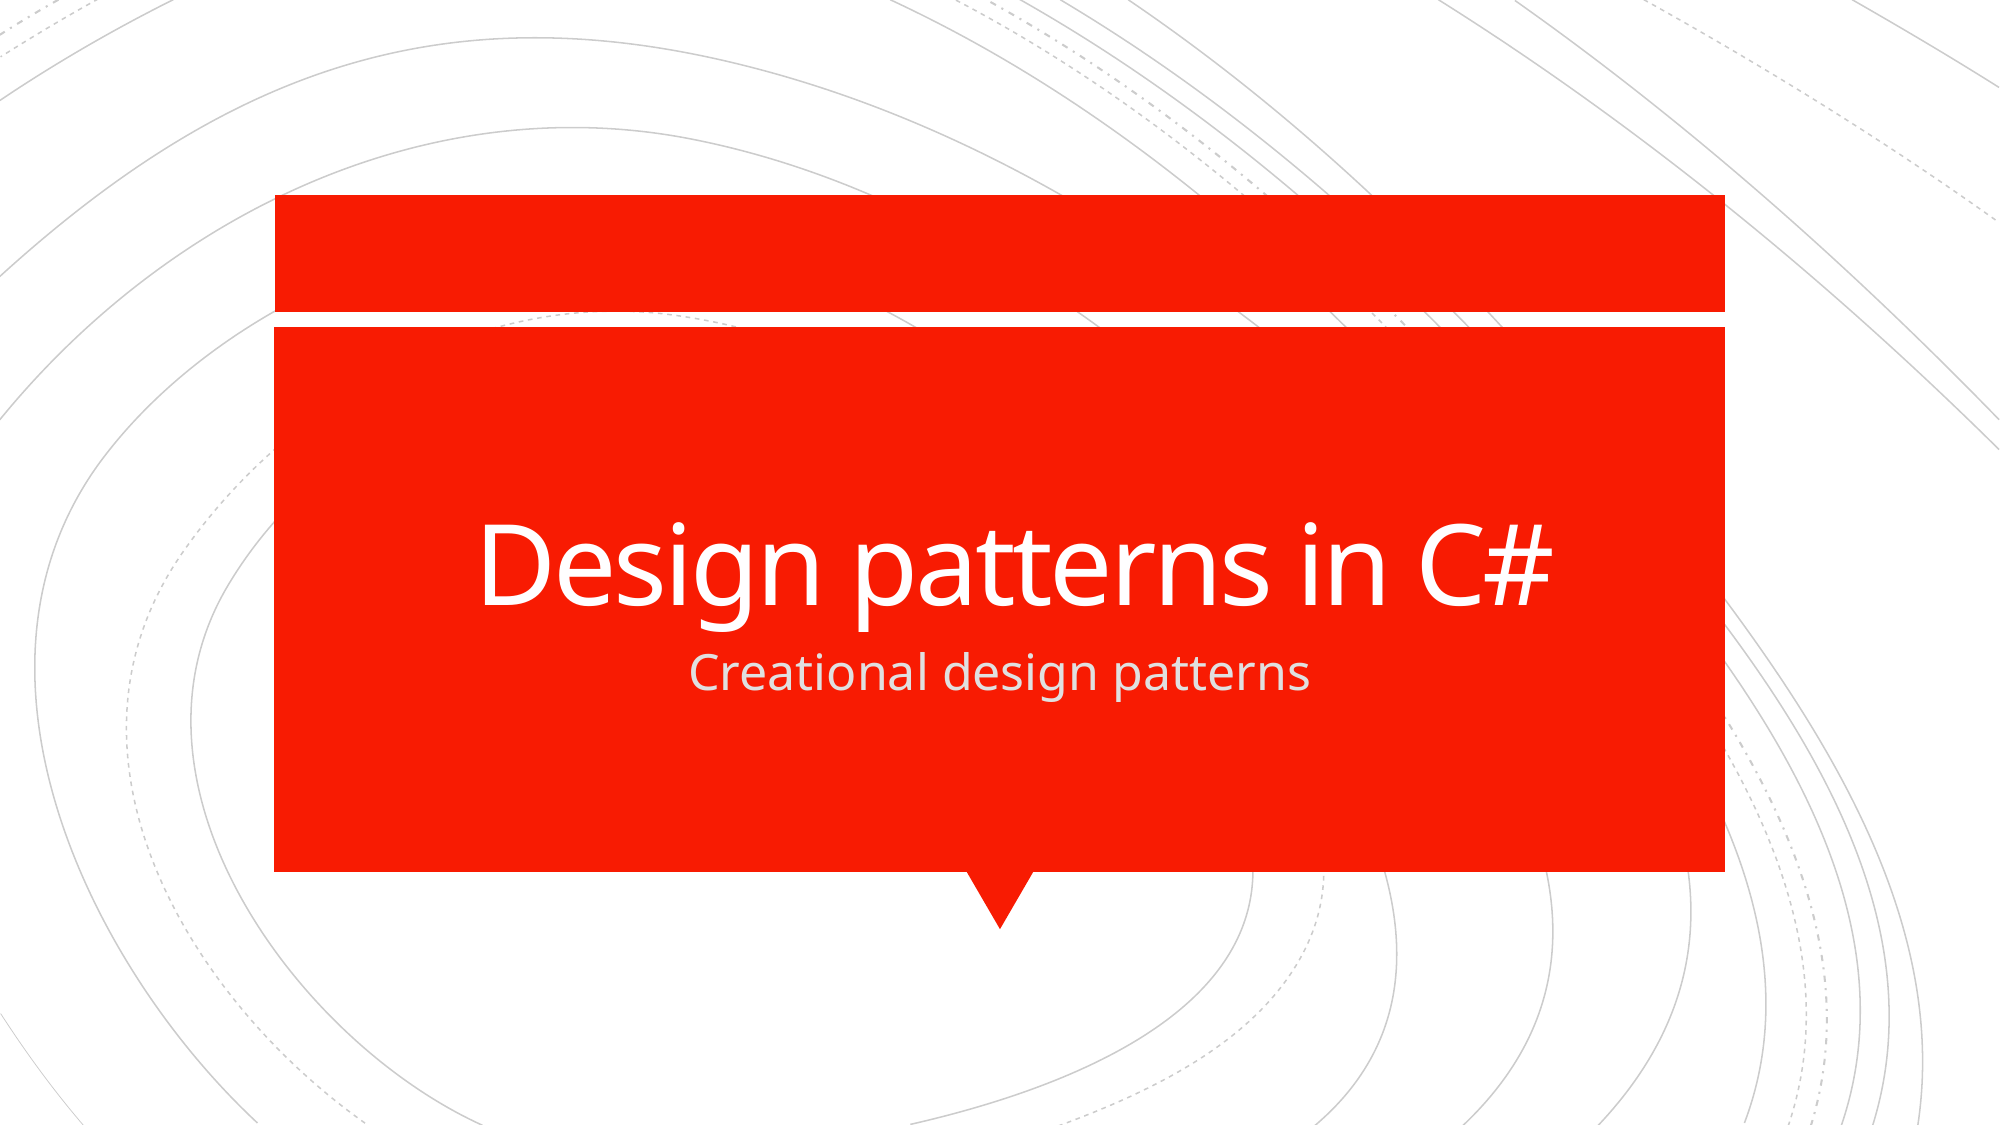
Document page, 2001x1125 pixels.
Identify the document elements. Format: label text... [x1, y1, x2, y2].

subtitle Creational design patterns [288, 640, 1712, 858]
title Design patterns in C# [288, 340, 1713, 628]
